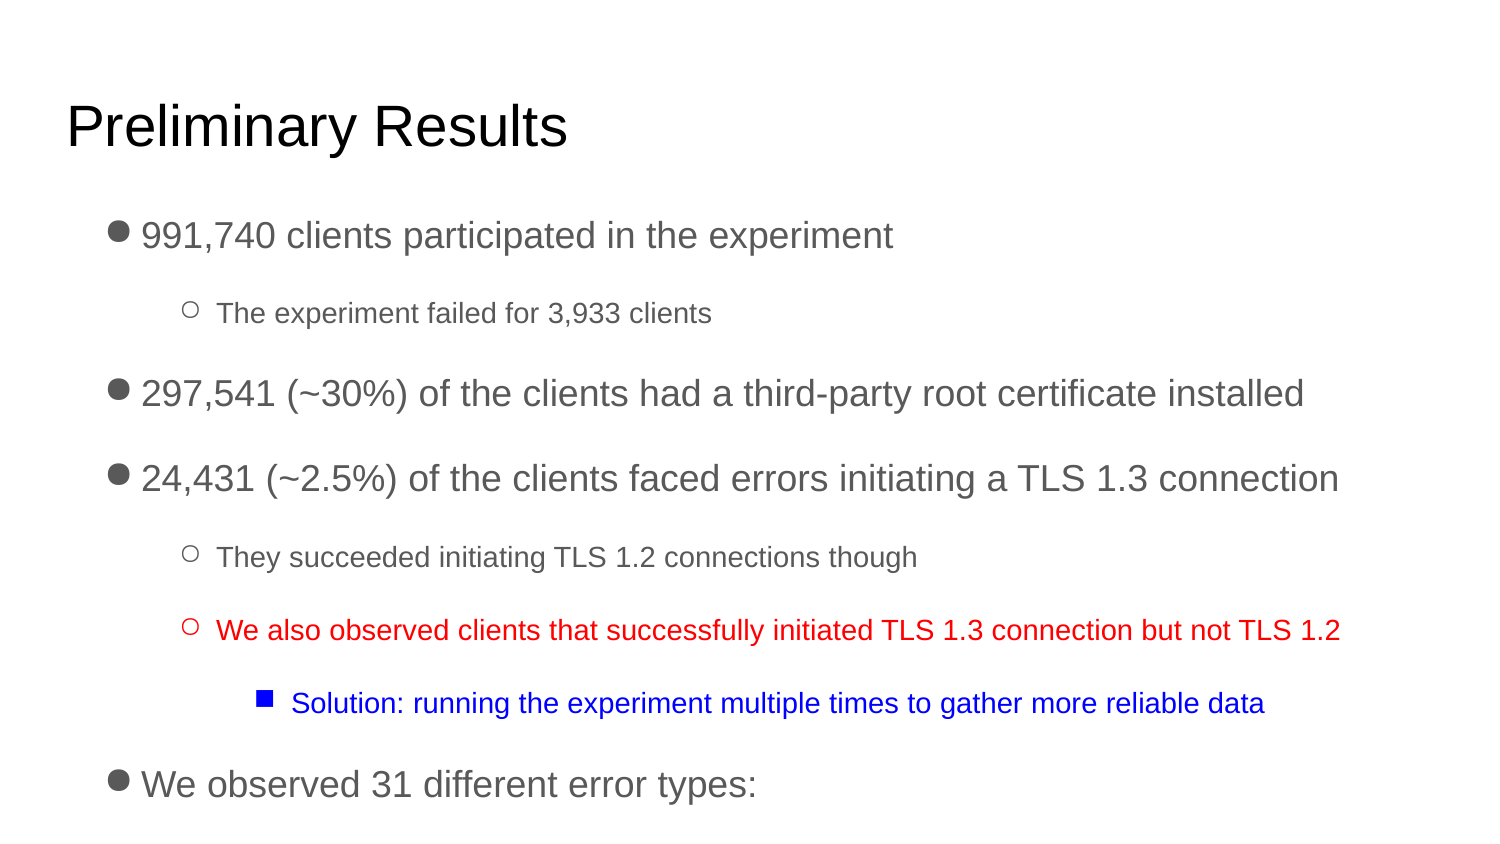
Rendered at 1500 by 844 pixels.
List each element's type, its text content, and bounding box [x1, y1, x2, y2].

list 991,740 clients participated in the experiment The experiment failed for 3,933 clients 297,541 (~30%) of the clients had a third-party root certificate installed 24,431 (~2.5%) of the clients faced errors initiating a TLS 1.3 connection They succeeded initiating TLS 1.2 connections though We also observed clients that successfully initiated TLS 1.3 connection but not TLS 1.2 Solution: running the experiment multiple times to gather more reliable data We observed 31 different error types: NS_ERROR_NET_INTERRUPT (The connection was established, but the data transfer was interrupted) SSL_ERROR_ACCESS_DENIED_ALERT (Peer received a valid certificate, but access was denied.) SSL_ERROR_RX_UNEXPECTED_APPLICATION_DATA (SSL received an unexpected Application Data record.) SEC_ERROR_UNKNOWN_ISSUER (Peer's Certificate issuer is not recognized.) SSL_ERROR_RX_RECORD_TOO_LONG (SSL received a record that exceeded the maximum permissible length.) [51, 189, 1449, 750]
title Preliminary Results [51, 72, 1449, 167]
